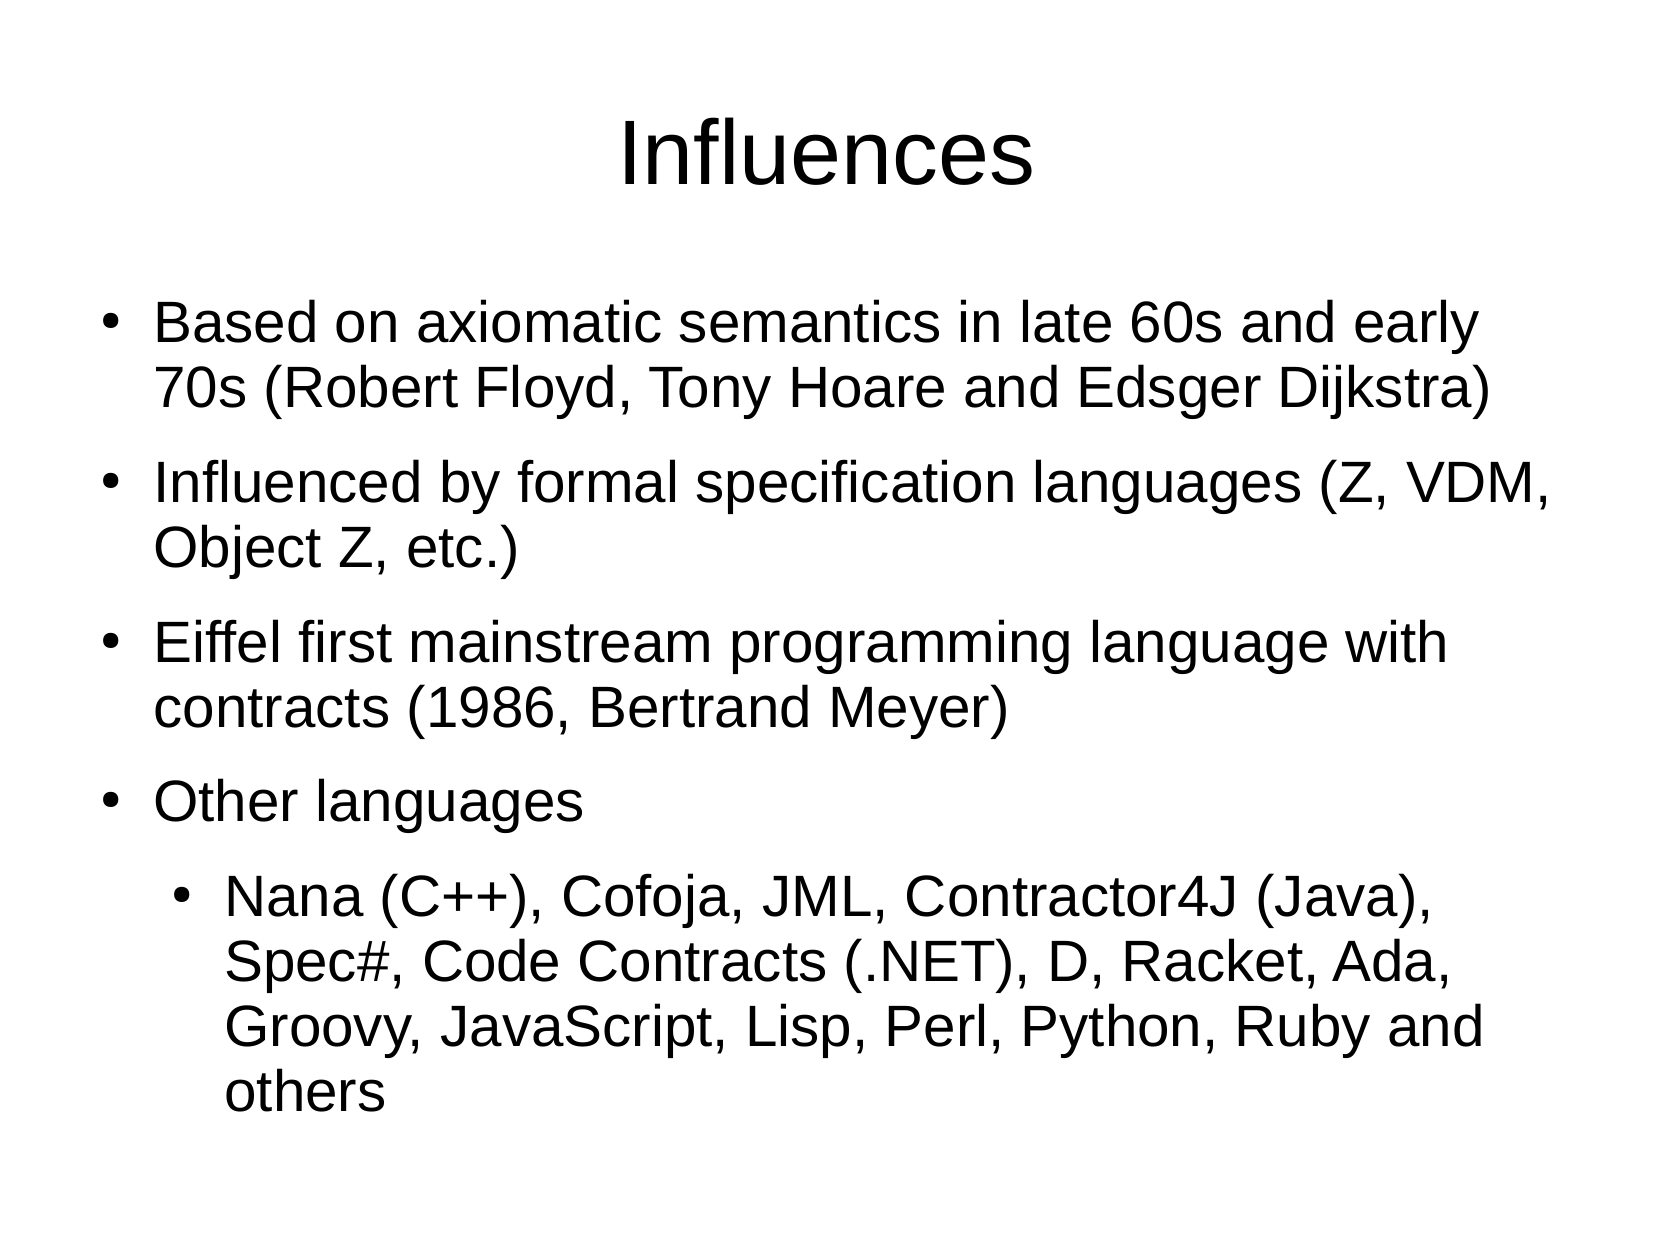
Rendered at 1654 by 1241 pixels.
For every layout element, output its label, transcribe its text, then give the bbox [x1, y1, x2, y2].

list Based on axiomatic semantics in late 60s and early 70s (Robert Floyd, Tony Hoare and Edsger Dijkstra) Influenced by formal specification languages (Z, VDM, Object Z, etc.) Eiffel first mainstream programming language with contracts (1986, Bertrand Meyer) Other languages Nana (C++), Cofoja, JML, Contractor4J (Java), Spec#, Code Contracts (.NET), D, Racket, Ada, Groovy, JavaScript, Lisp, Perl, Python, Ruby and others [82, 290, 1571, 1220]
title Influences [82, 49, 1571, 257]
